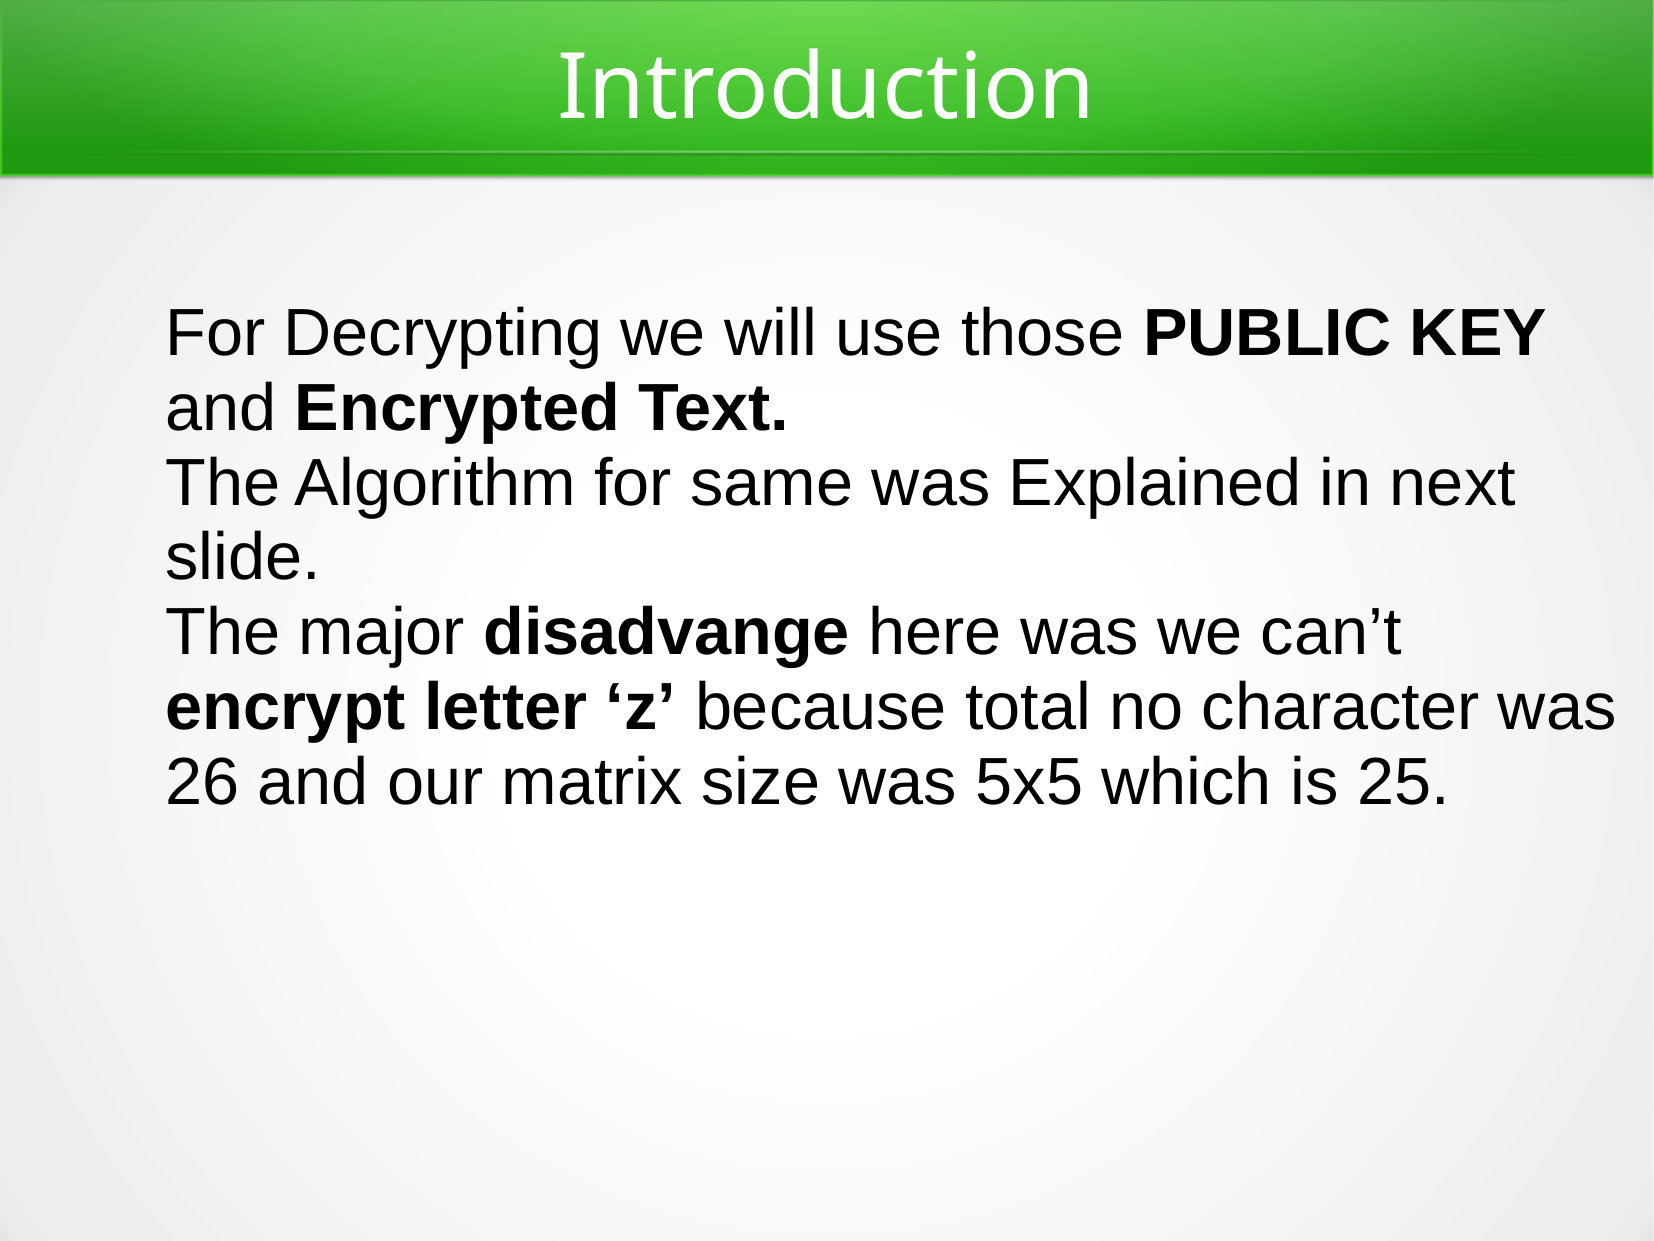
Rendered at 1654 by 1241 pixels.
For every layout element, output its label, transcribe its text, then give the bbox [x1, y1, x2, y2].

title Introduction [82, 11, 1571, 154]
picture [0, 0, 1654, 1241]
subtitle For Decrypting we will use those PUBLIC KEY and Encrypted Text. The Algorithm for same was Explained in next slide. The major disadvange here was we can’t encrypt letter ‘z’ because total no character was 26 and our matrix size was 5x5 which is 25. [165, 295, 1654, 1015]
